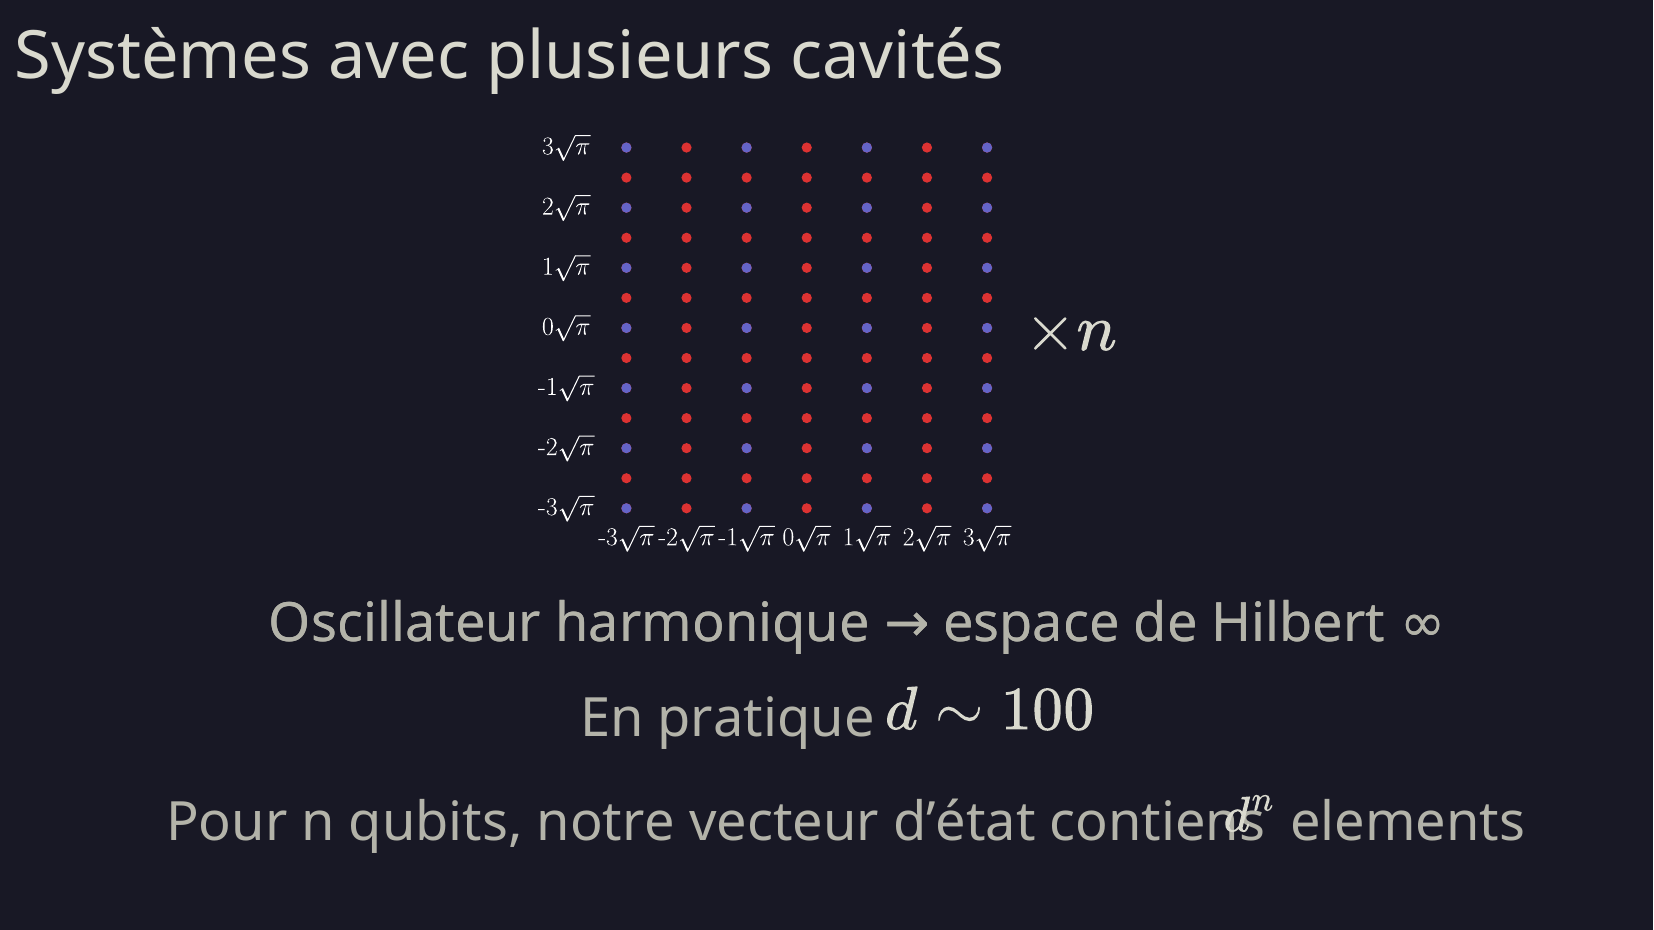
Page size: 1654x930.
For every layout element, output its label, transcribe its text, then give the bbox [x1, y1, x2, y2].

picture [1022, 315, 1119, 353]
picture [534, 130, 1016, 556]
picture [883, 684, 1097, 733]
picture [1223, 794, 1276, 833]
text_box elements [1275, 774, 1511, 861]
text_box Pour n qubits, notre vecteur d’état contiens [151, 774, 1224, 861]
text_box En pratique [565, 671, 878, 758]
text_box Oscillateur harmonique → espace de Hilbert ∞ [254, 576, 1408, 663]
text_box Systèmes avec plusieurs cavités [0, 0, 1397, 103]
